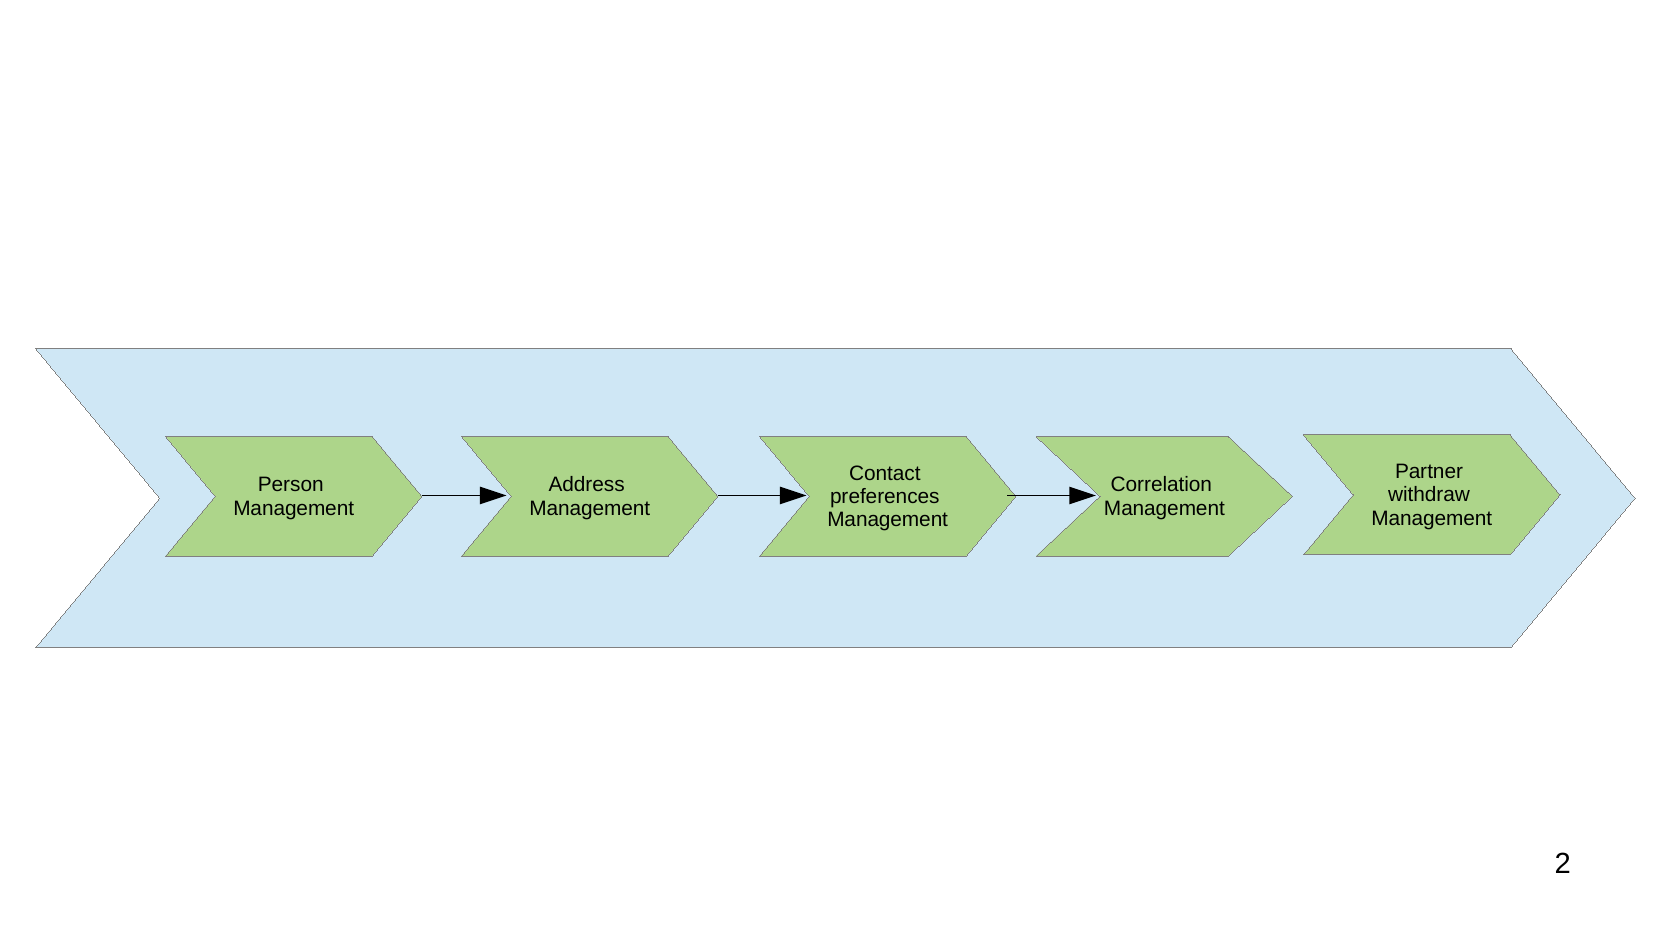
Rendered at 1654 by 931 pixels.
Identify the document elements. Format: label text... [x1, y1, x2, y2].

text_box [35, 348, 1636, 648]
text_box Address Management [461, 436, 718, 557]
text_box Person Management [165, 436, 422, 557]
text_box Contact preferences Management [759, 436, 1016, 557]
text_box Correlation Management [1036, 436, 1293, 557]
text_box Partner withdraw Management [1303, 434, 1561, 555]
